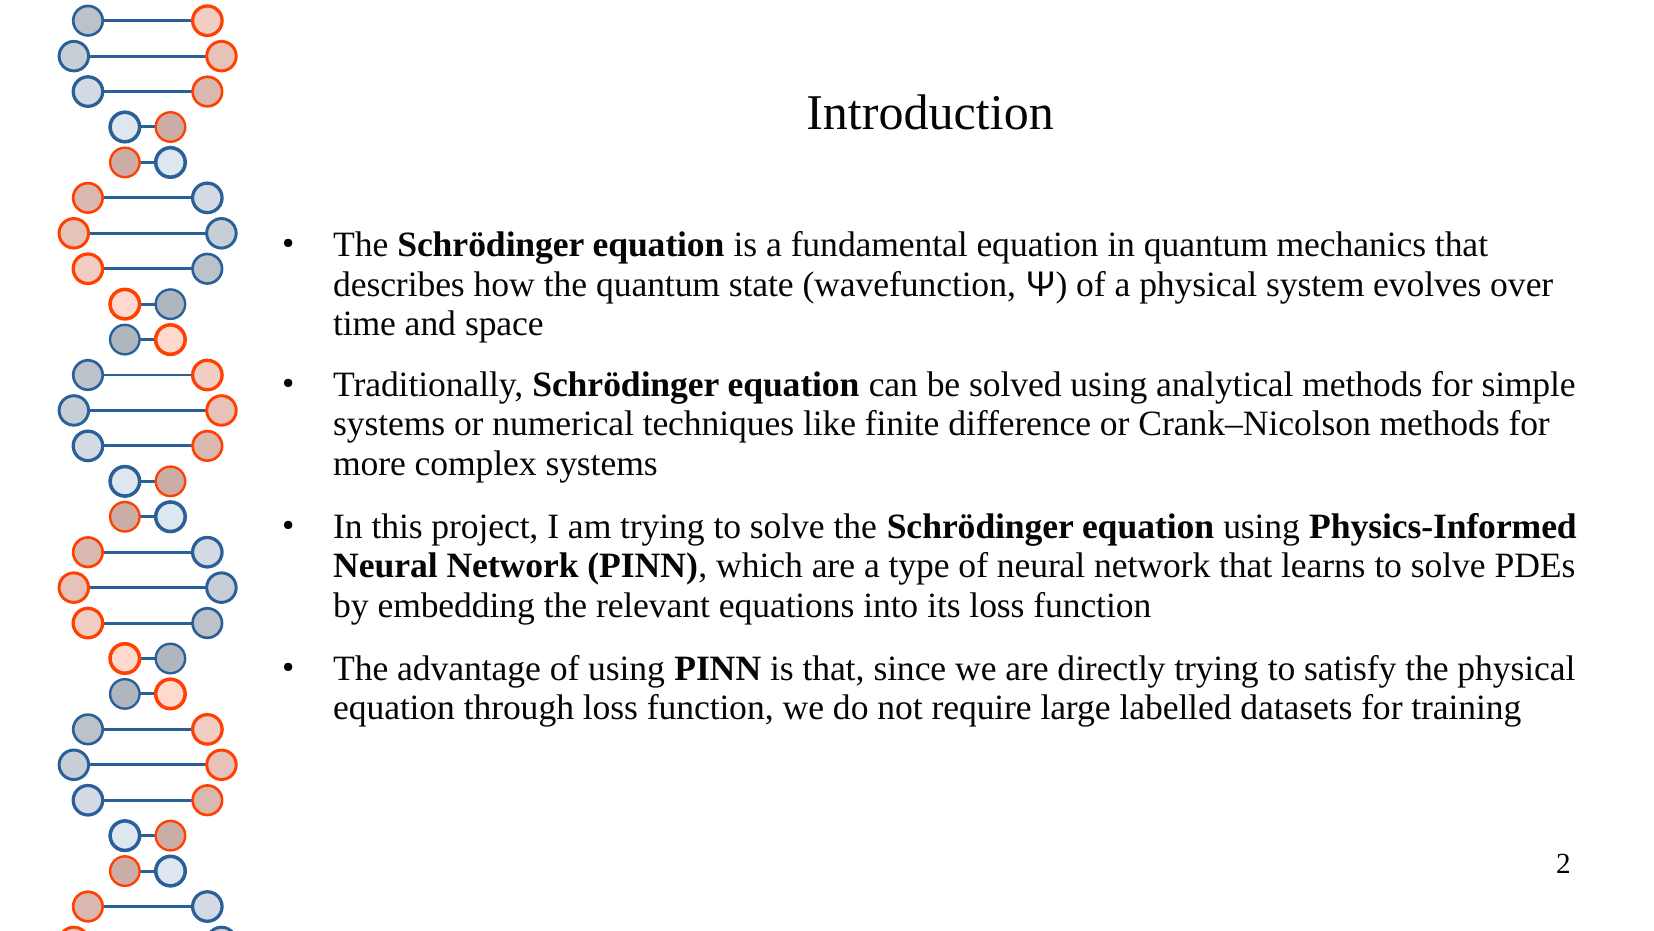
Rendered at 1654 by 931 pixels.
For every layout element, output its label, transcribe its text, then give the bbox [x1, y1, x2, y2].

title Introduction [265, 35, 1595, 189]
list The Schrödinger equation is a fundamental equation in quantum mechanics that describes how the quantum state (wavefunction, Ψ) of a physical system evolves over time and space Traditionally, Schrödinger equation can be solved using analytical methods for simple systems or numerical techniques like finite difference or Crank–Nicolson methods for more complex systems In this project, I am trying to solve the Schrödinger equation using Physics-Informed Neural Network (PINN), which are a type of neural network that learns to solve PDEs by embedding the relevant equations into its loss function The advantage of using PINN is that, since we are directly trying to satisfy the physical equation through loss function, we do not require large labelled datasets for training [265, 224, 1595, 764]
